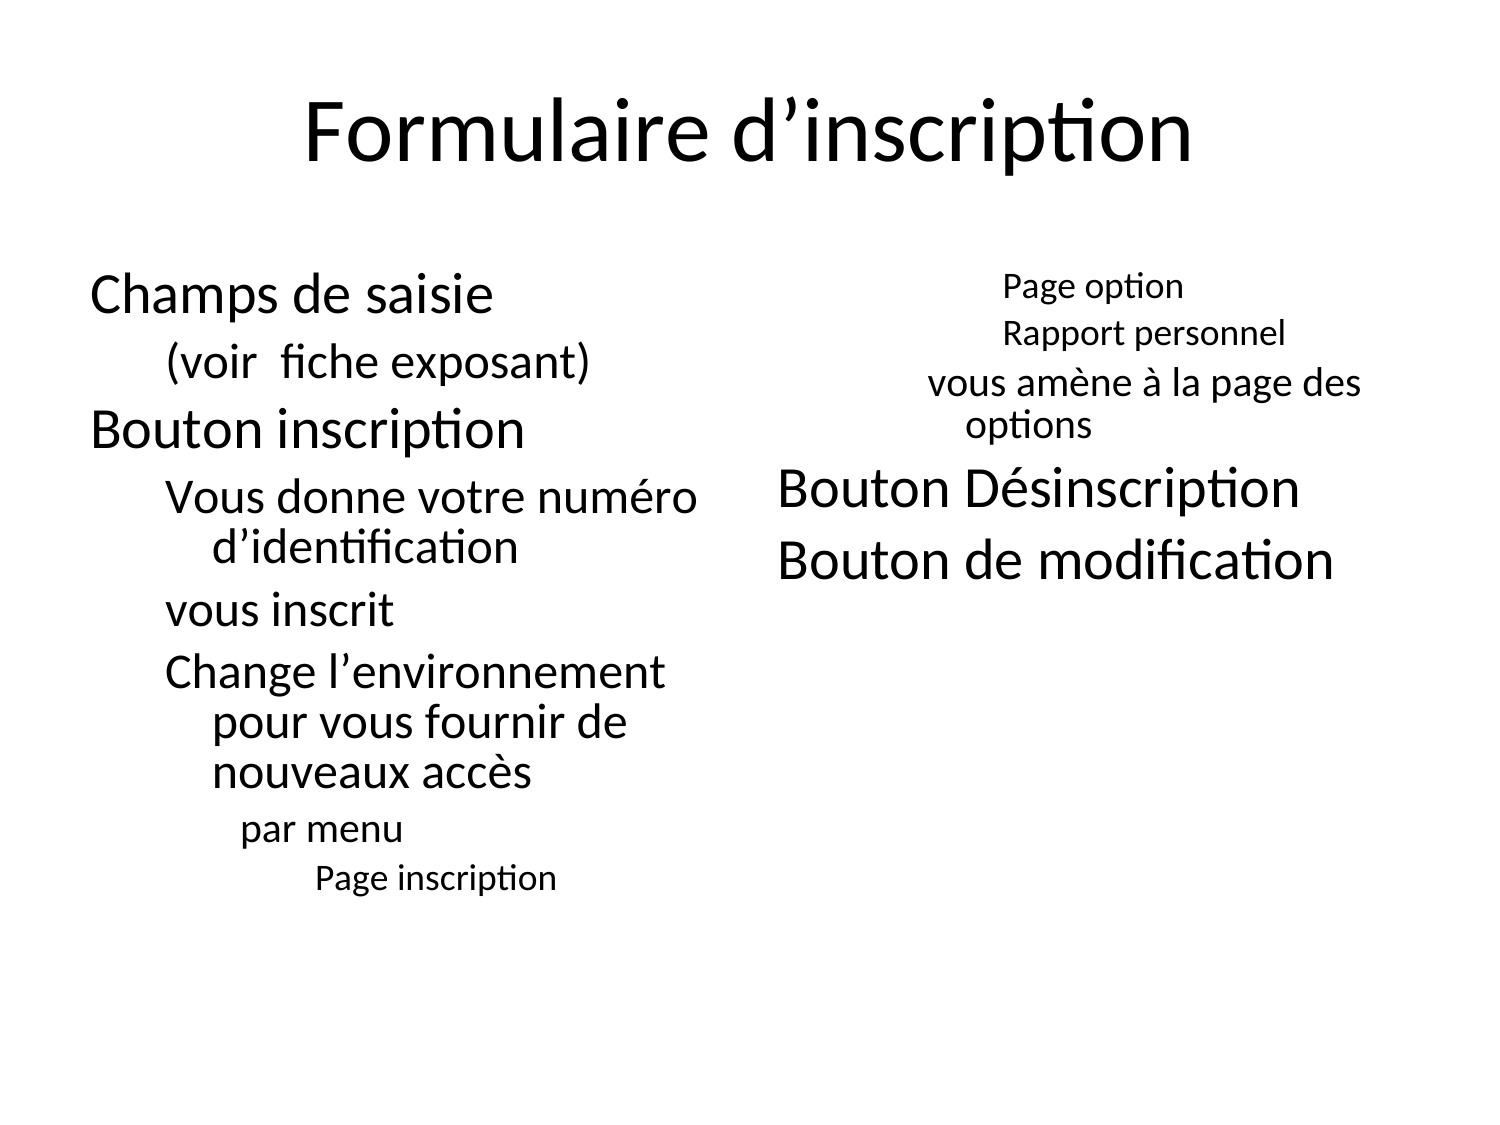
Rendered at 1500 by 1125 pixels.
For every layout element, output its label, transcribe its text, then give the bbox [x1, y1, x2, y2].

title Formulaire d’inscription [75, 45, 1426, 233]
list Page option Rapport personnel vous amène à la page des options Bouton Désinscription Bouton de modification [762, 262, 1426, 1006]
list Champs de saisie (voir fiche exposant) Bouton inscription Vous donne votre numéro d’identification vous inscrit Change l’environnement pour vous fournir de nouveaux accès par menu Page inscription [75, 262, 738, 1125]
